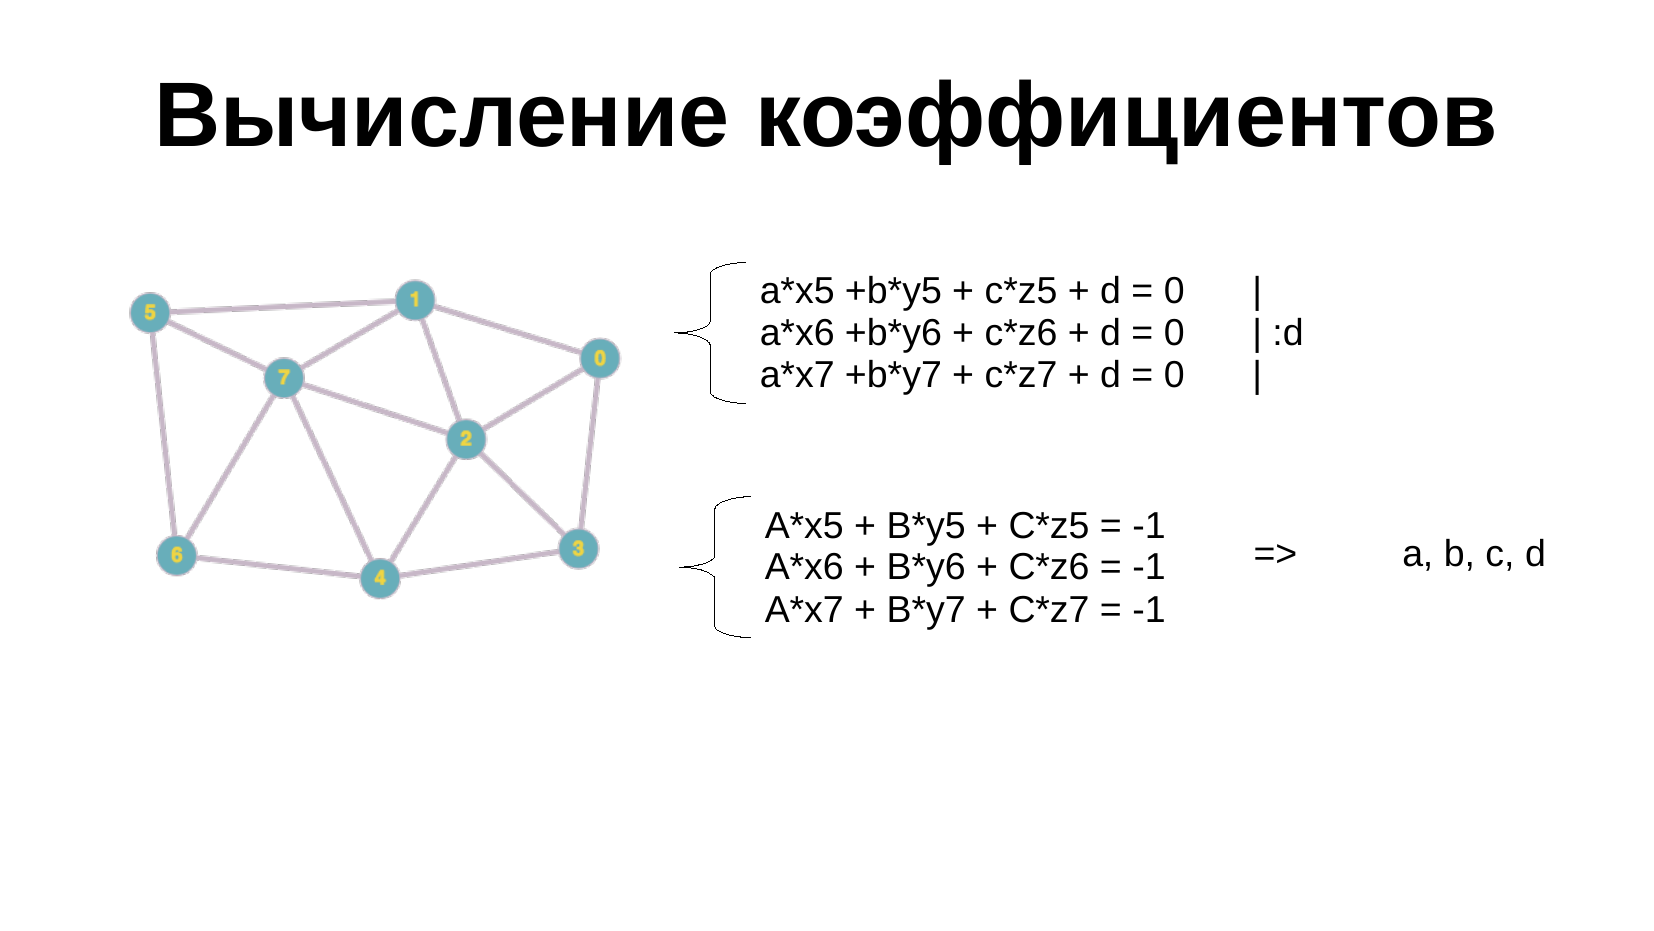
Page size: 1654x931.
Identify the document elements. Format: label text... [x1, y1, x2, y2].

picture [112, 262, 638, 617]
text_box => [1238, 525, 1313, 582]
text_box | | :d | [1237, 262, 1319, 404]
title Вычисление коэффициентов [82, 37, 1571, 193]
text_box a, b, c, d [1387, 525, 1562, 582]
text_box a*x5 +b*y5 + c*z5 + d = 0 a*x6 +b*y6 + c*z6 + d = 0 a*x7 +b*y7 + c*z7 + d = 0 [745, 262, 1201, 404]
text_box A*x5 + B*y5 + C*z5 = -1 A*x6 + B*y6 + C*z6 = -1 A*x7 + B*y7 + C*z7 = -1 [750, 496, 1181, 638]
